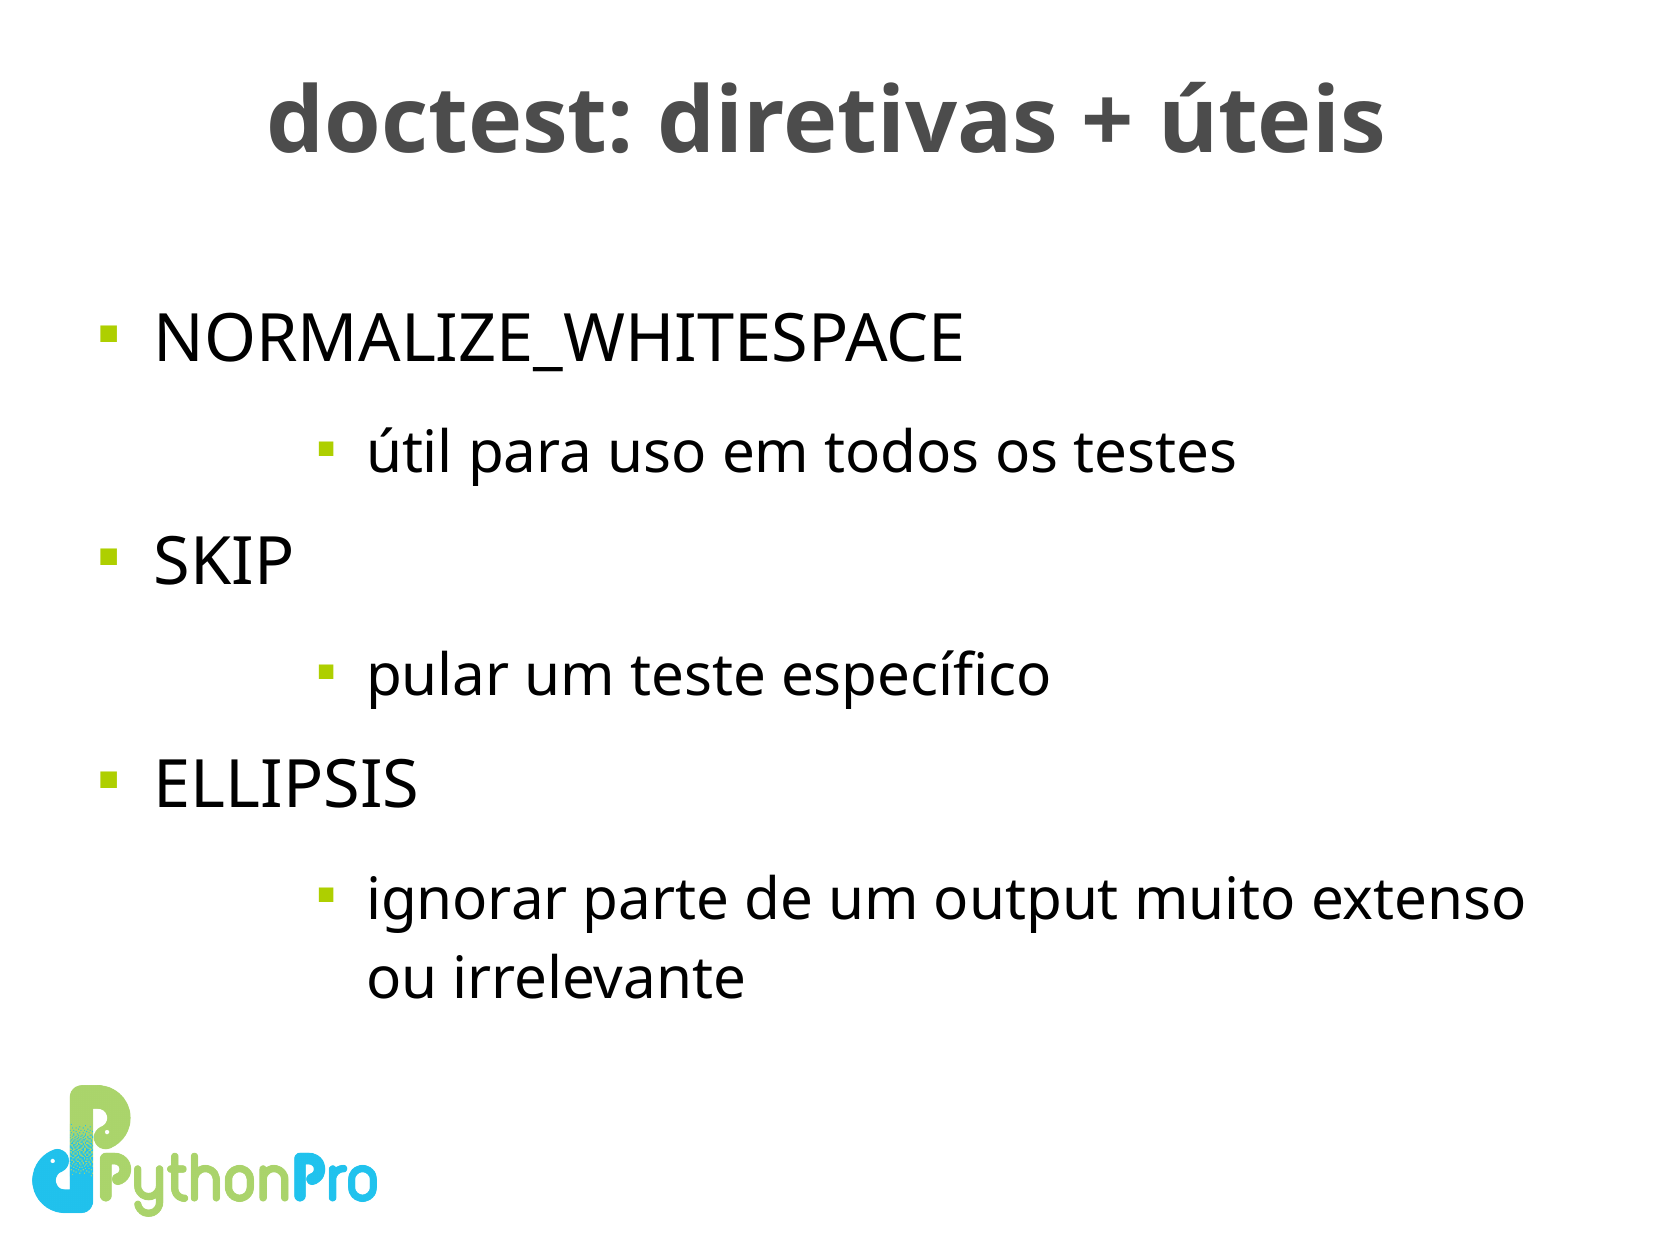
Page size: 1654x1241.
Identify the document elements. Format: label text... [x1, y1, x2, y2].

title doctest: diretivas + úteis [82, 13, 1571, 222]
picture [32, 1085, 377, 1217]
list NORMALIZE_WHITESPACE útil para uso em todos os testes SKIP pular um teste específico ELLIPSIS ignorar parte de um output muito extenso ou irrelevante [82, 290, 1571, 1109]
